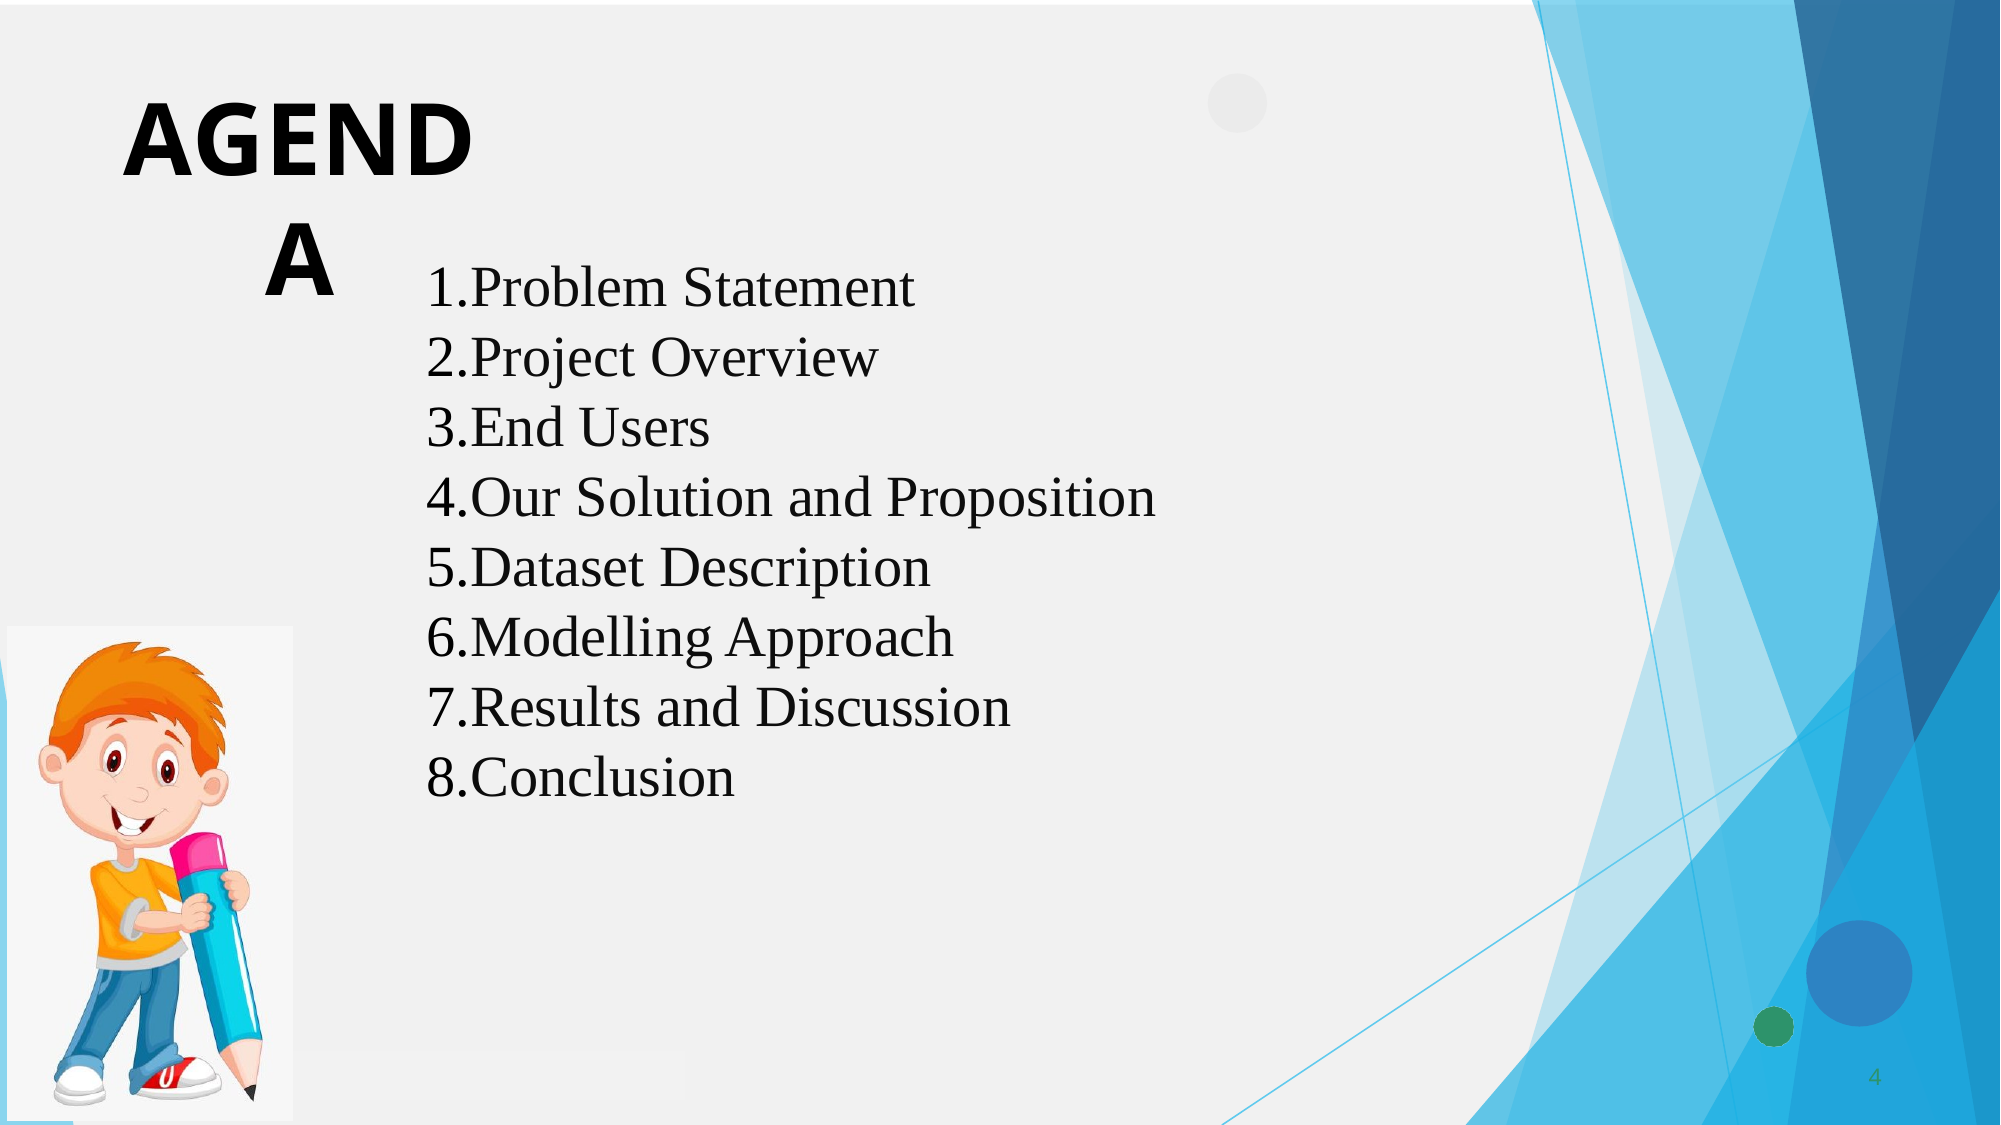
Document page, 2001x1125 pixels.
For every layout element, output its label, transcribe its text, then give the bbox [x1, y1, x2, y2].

picture [7, 626, 685, 1121]
picture [1753, 1006, 1794, 1047]
text_box Problem Statement Project Overview End Users Our Solution and Proposition Dataset Description Modelling Approach Results and Discussion Conclusion [411, 170, 1237, 893]
title AGENDA [121, 73, 509, 198]
slide_number 4 [1862, 1061, 1888, 1094]
text_box [0, 0, 2000, 1125]
